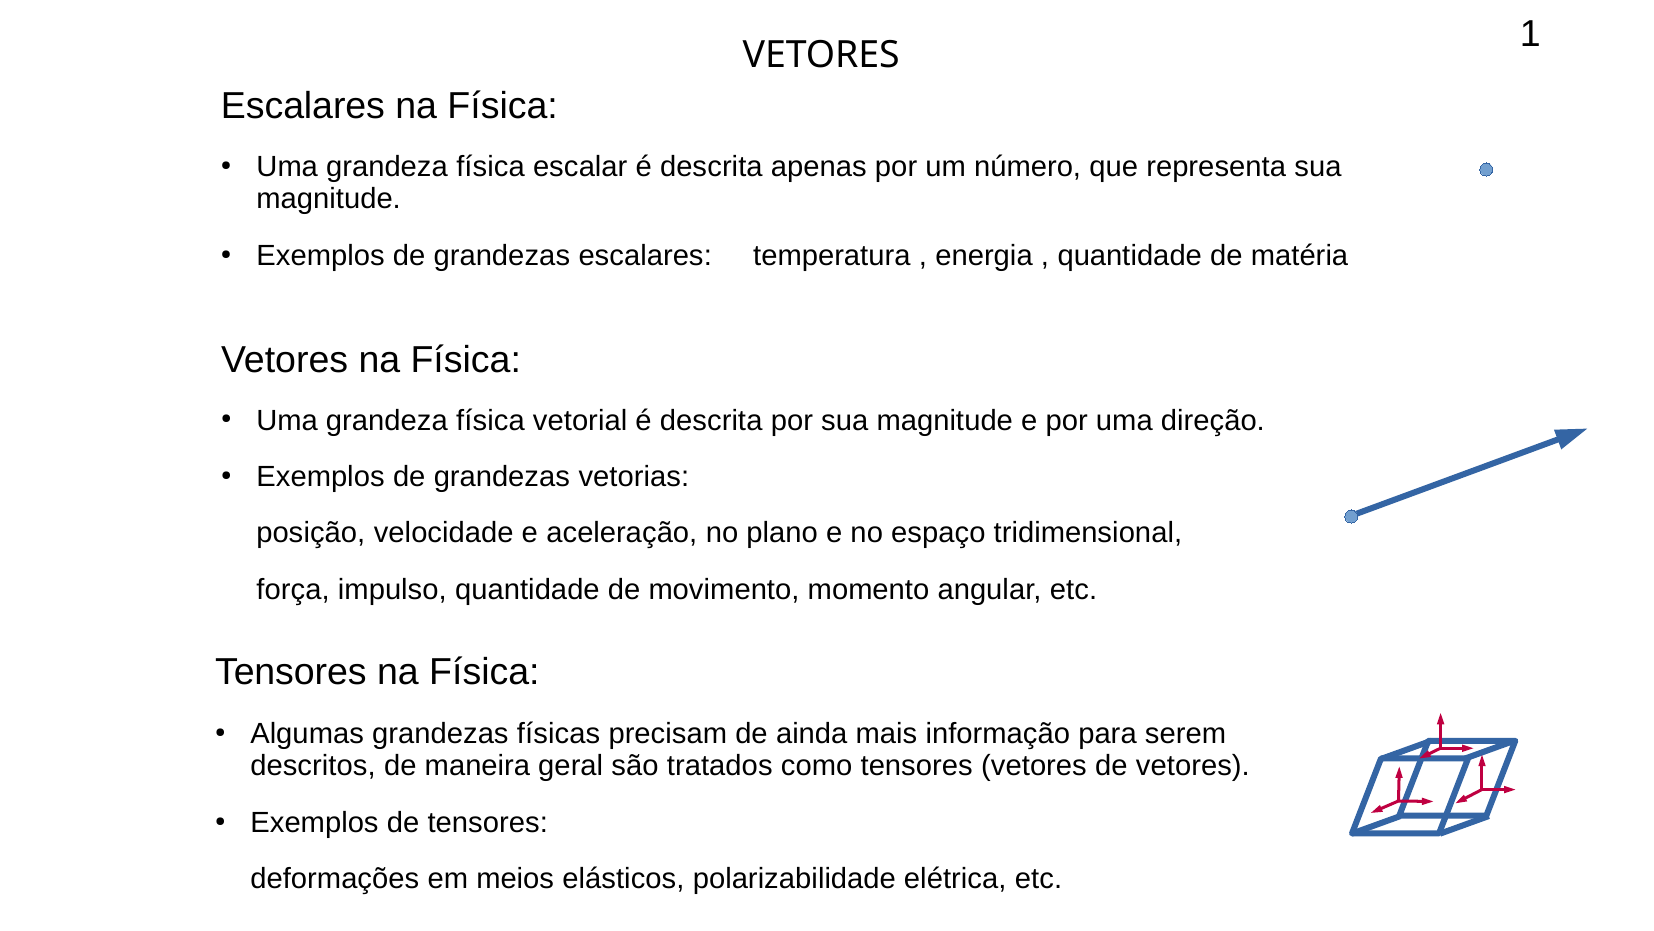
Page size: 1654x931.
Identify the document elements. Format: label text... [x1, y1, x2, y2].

text_box [1405, 758, 1467, 812]
text_box Tensores na Física: Algumas grandezas físicas precisam de ainda mais informação para serem descritos, de maneira geral são tratados como tensores (vetores de vetores). Exemplos de tensores: deformações em meios elásticos, polarizabilidade elétrica, etc. [200, 643, 1347, 903]
text_box Vetores na Física: Uma grandeza física vetorial é descrita por sua magnitude e por uma direção. Exemplos de grandezas vetorias: posição, velocidade e aceleração, no plano e no espaço tridimensional, força, impulso, quantidade de movimento, momento angular, etc. [206, 330, 1353, 614]
text_box <number> [1505, 4, 1654, 75]
text_box [1353, 758, 1417, 829]
text_box [1363, 819, 1445, 834]
text_box [1479, 162, 1493, 177]
text_box [1344, 509, 1358, 524]
text_box Escalares na Física: Uma grandeza física escalar é descrita apenas por um número, que representa sua magnitude. Exemplos de grandezas escalares: temperatura , energia , quantidade de matéria [206, 76, 1451, 312]
text_box VETORES [727, 0, 937, 75]
